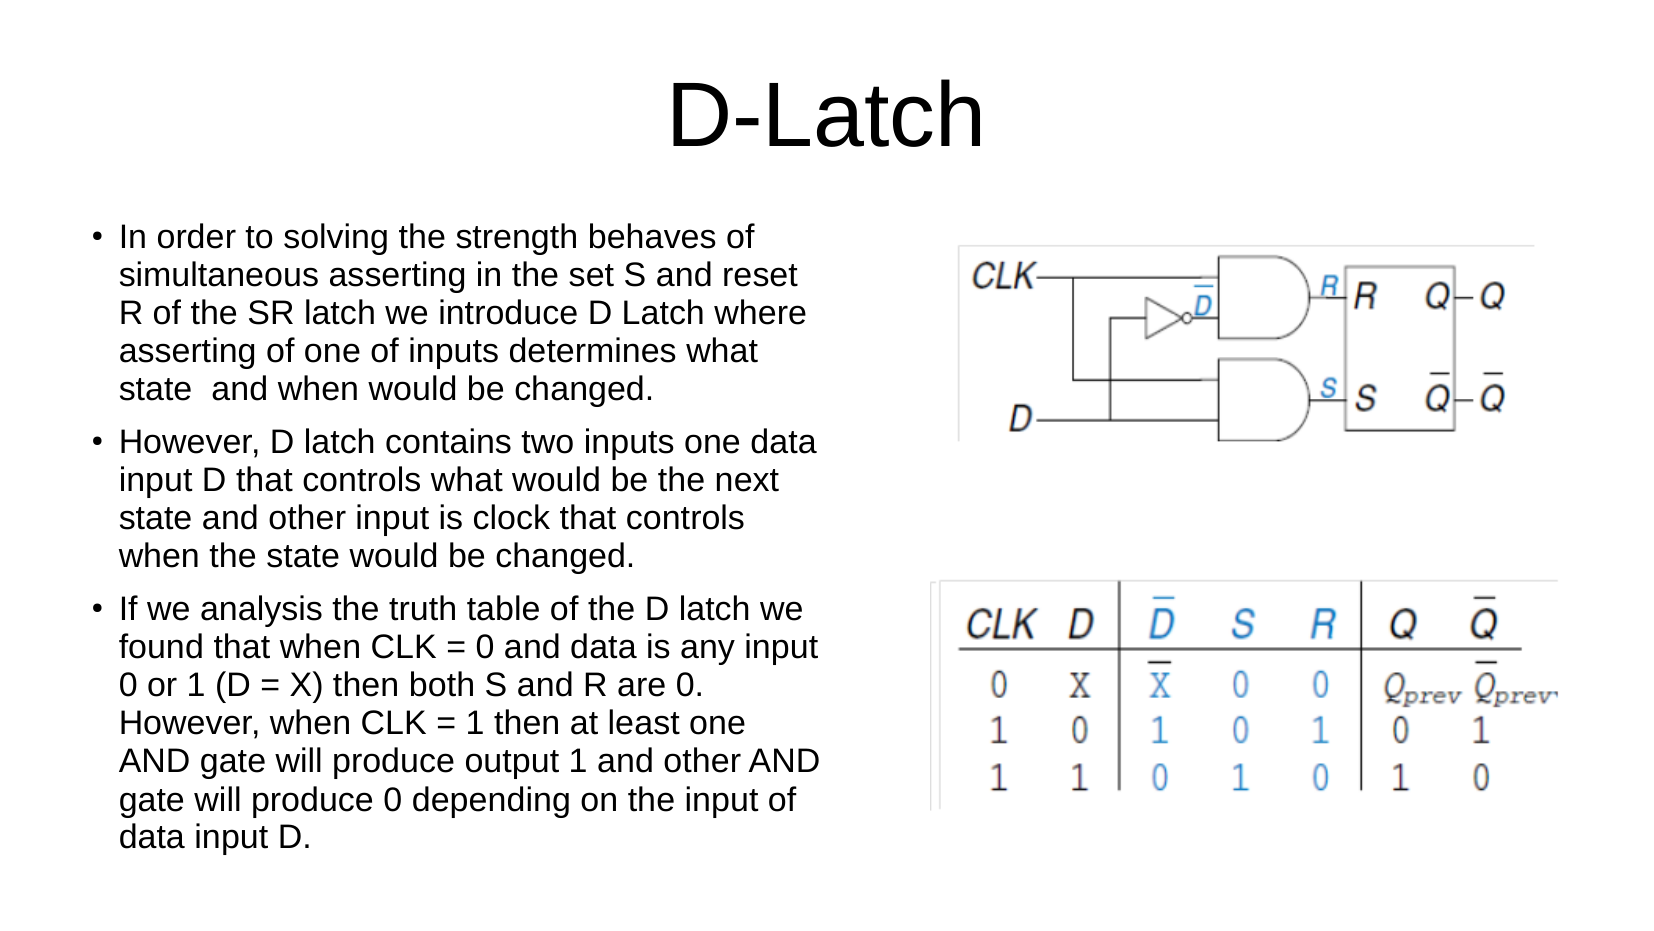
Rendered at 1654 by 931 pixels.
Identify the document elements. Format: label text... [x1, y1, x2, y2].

list In order to solving the strength behaves of simultaneous asserting in the set S and reset R of the SR latch we introduce D Latch where asserting of one of inputs determines what state and when would be changed. However, D latch contains two inputs one data input D that controls what would be the next state and other input is clock that controls when the state would be changed. If we analysis the truth table of the D latch we found that when CLK = 0 and data is any input 0 or 1 (D = X) then both S and R are 0. However, when CLK = 1 then at least one AND gate will produce output 1 and other AND gate will produce 0 depending on the input of data input D. [82, 217, 826, 871]
picture [930, 164, 1591, 916]
title D-Latch [82, 37, 1571, 193]
